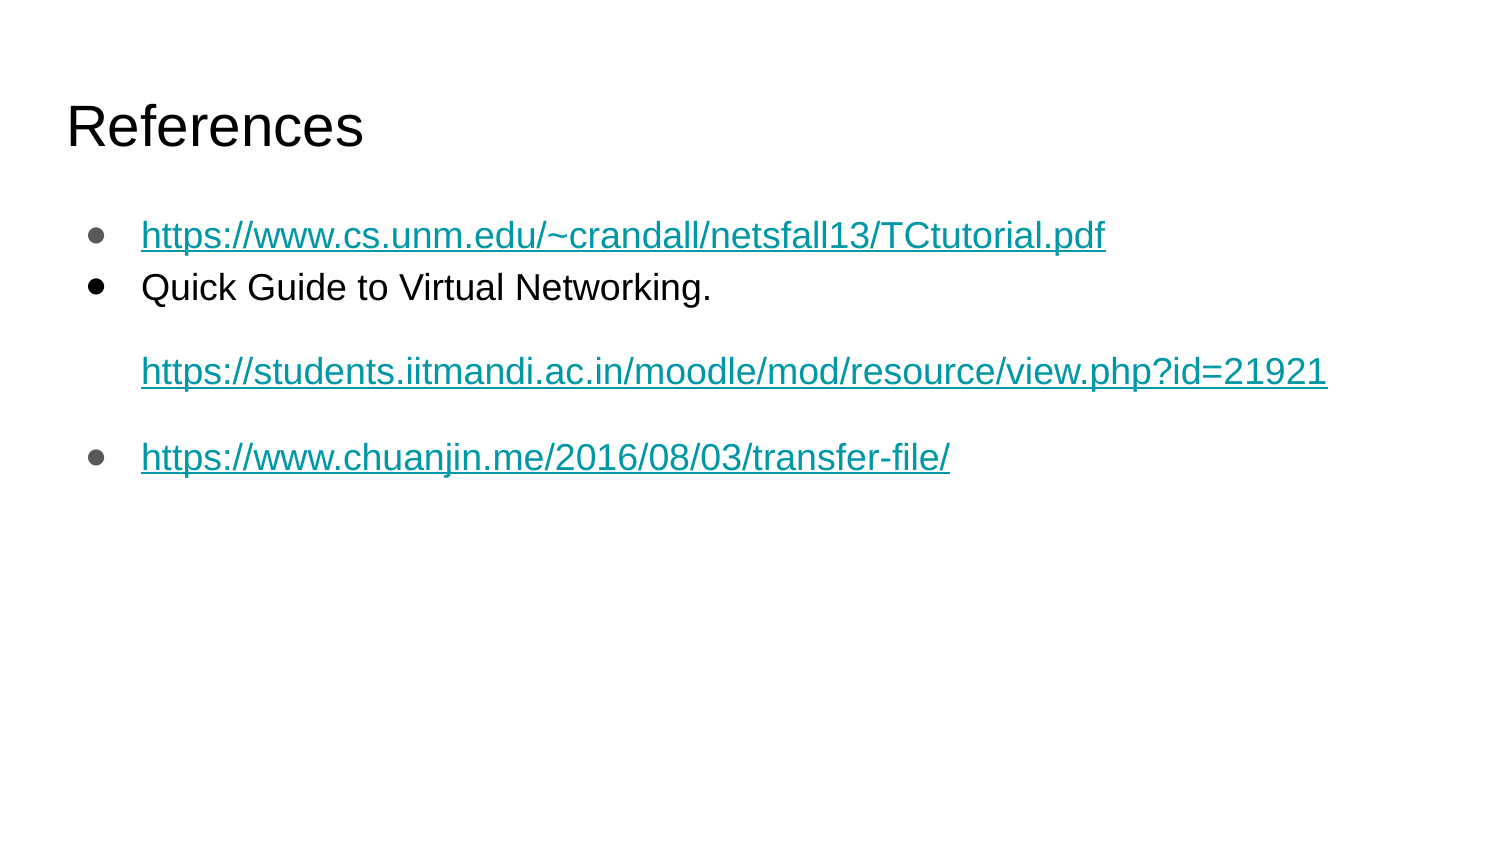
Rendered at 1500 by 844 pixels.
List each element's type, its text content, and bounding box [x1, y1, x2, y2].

title References [51, 72, 1449, 167]
list https://www.cs.unm.edu/~crandall/netsfall13/TCtutorial.pdf Quick Guide to Virtual Networking. https://students.iitmandi.ac.in/moodle/mod/resource/view.php?id=21921 https://www.chuanjin.me/2016/08/03/transfer-file/ [51, 189, 1449, 750]
